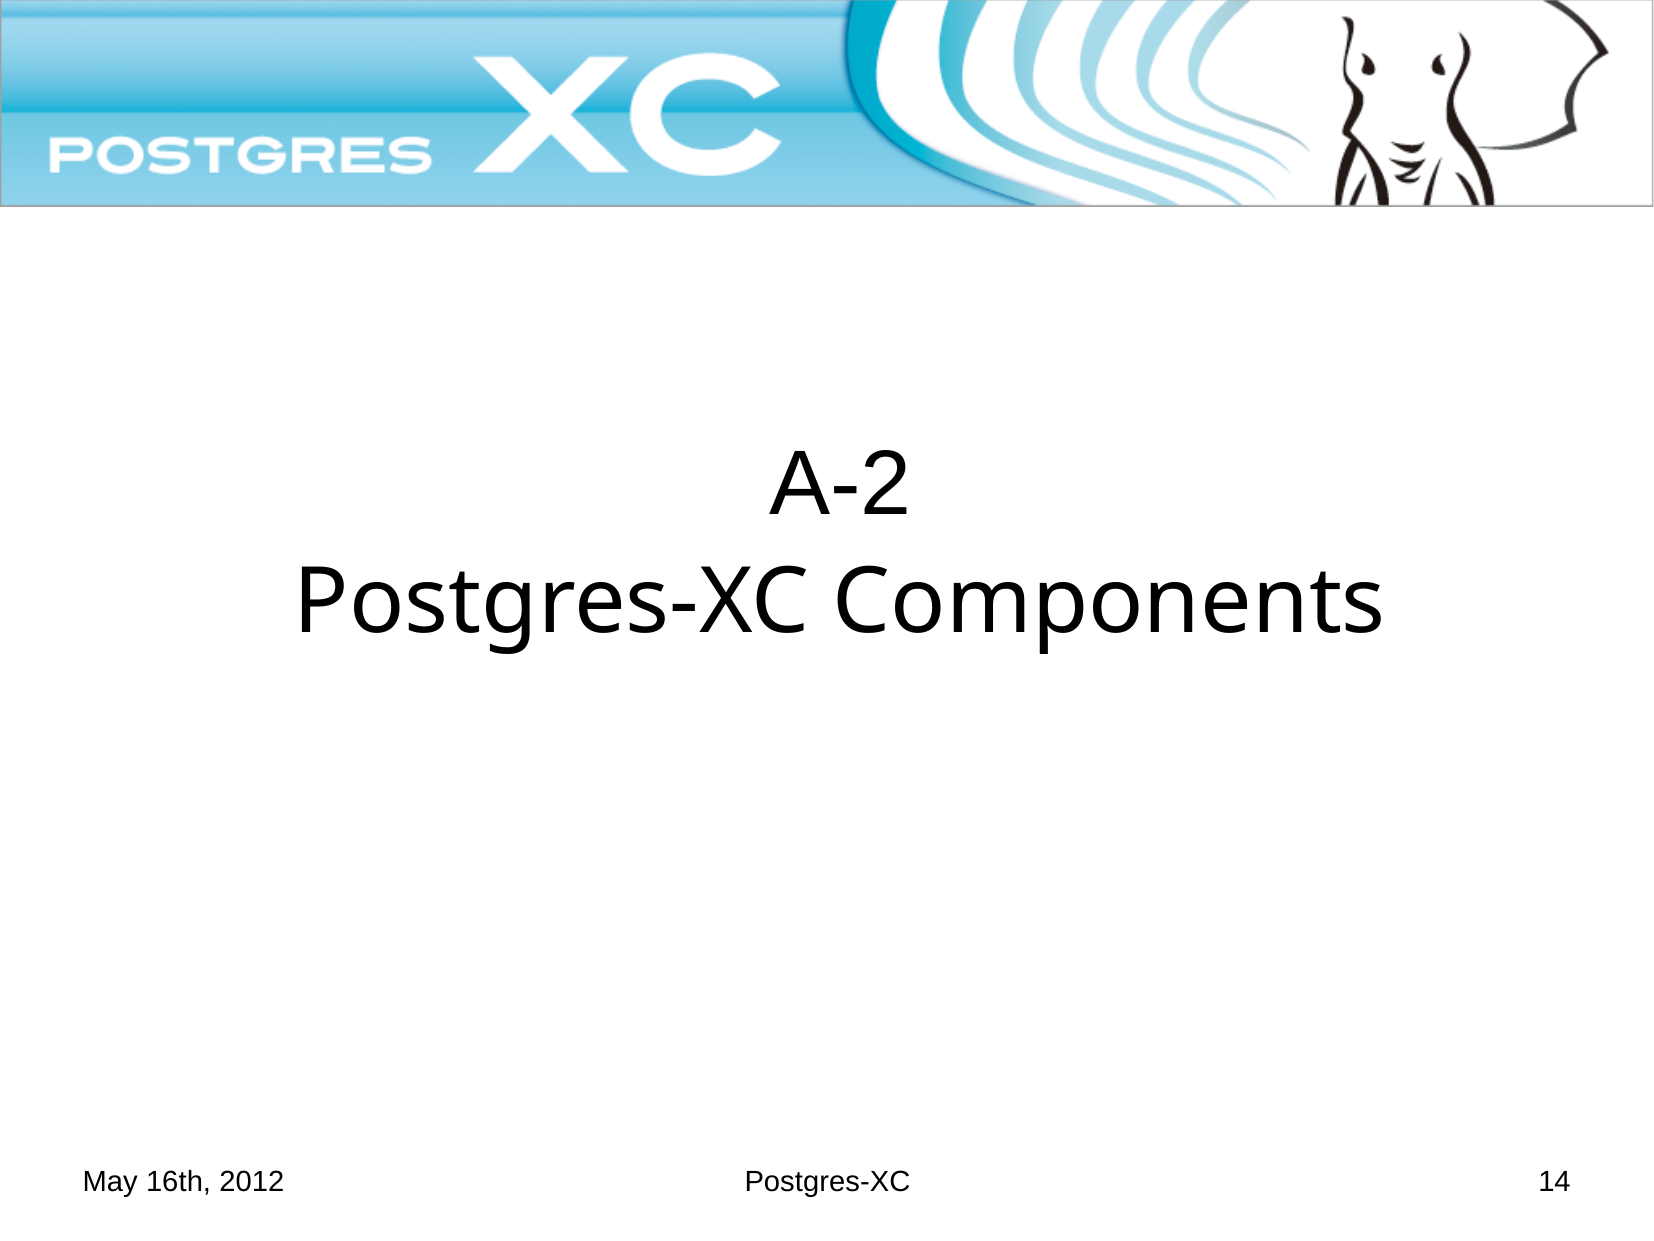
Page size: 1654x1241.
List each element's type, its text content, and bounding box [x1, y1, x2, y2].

title A-2 Postgres-XC Components [96, 438, 1585, 653]
picture [0, 0, 1654, 207]
